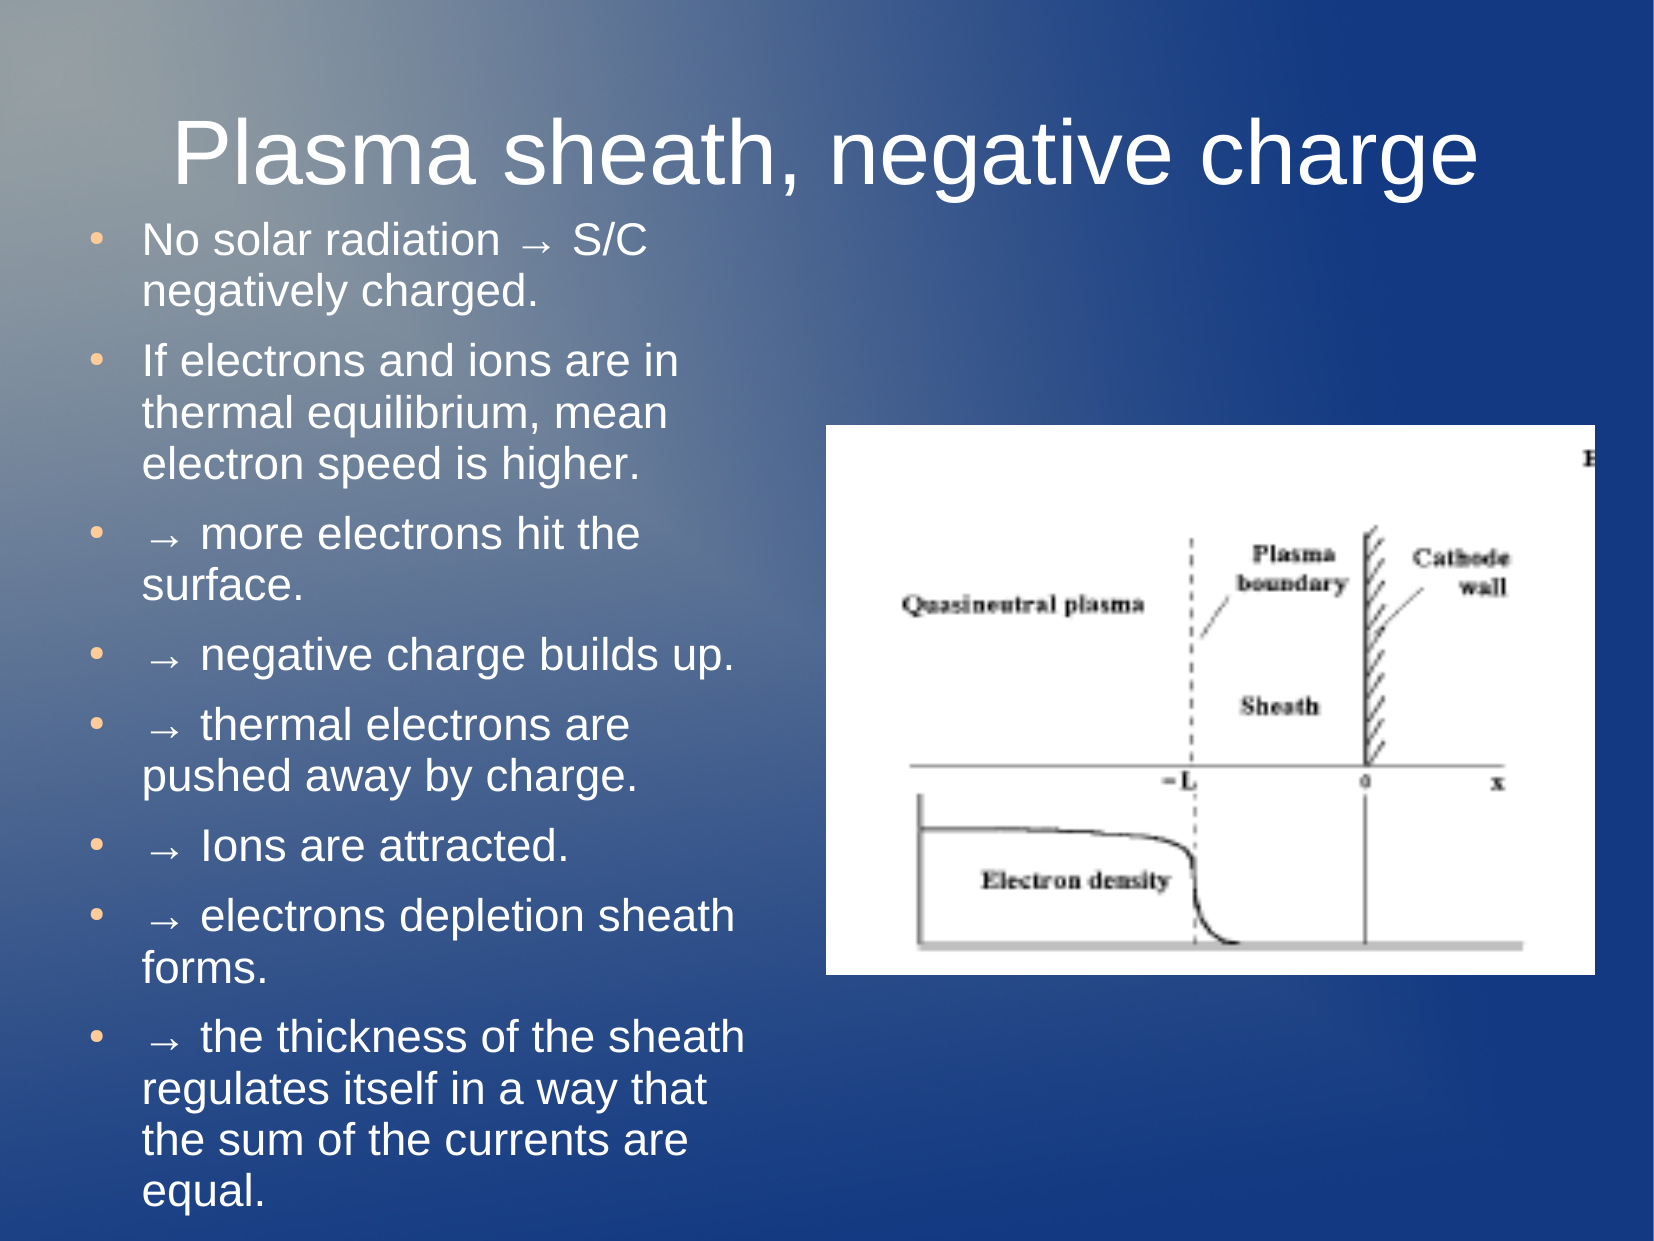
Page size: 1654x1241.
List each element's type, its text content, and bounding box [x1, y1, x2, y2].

picture [0, 0, 1654, 1241]
list No solar radiation → S/C negatively charged. If electrons and ions are in thermal equilibrium, mean electron speed is higher. → more electrons hit the surface. → negative charge builds up. → thermal electrons are pushed away by charge. → Ions are attracted. → electrons depletion sheath forms. → the thickness of the sheath regulates itself in a way that the sum of the currents are equal. [70, 214, 780, 1217]
title Plasma sheath, negative charge [82, 49, 1571, 257]
